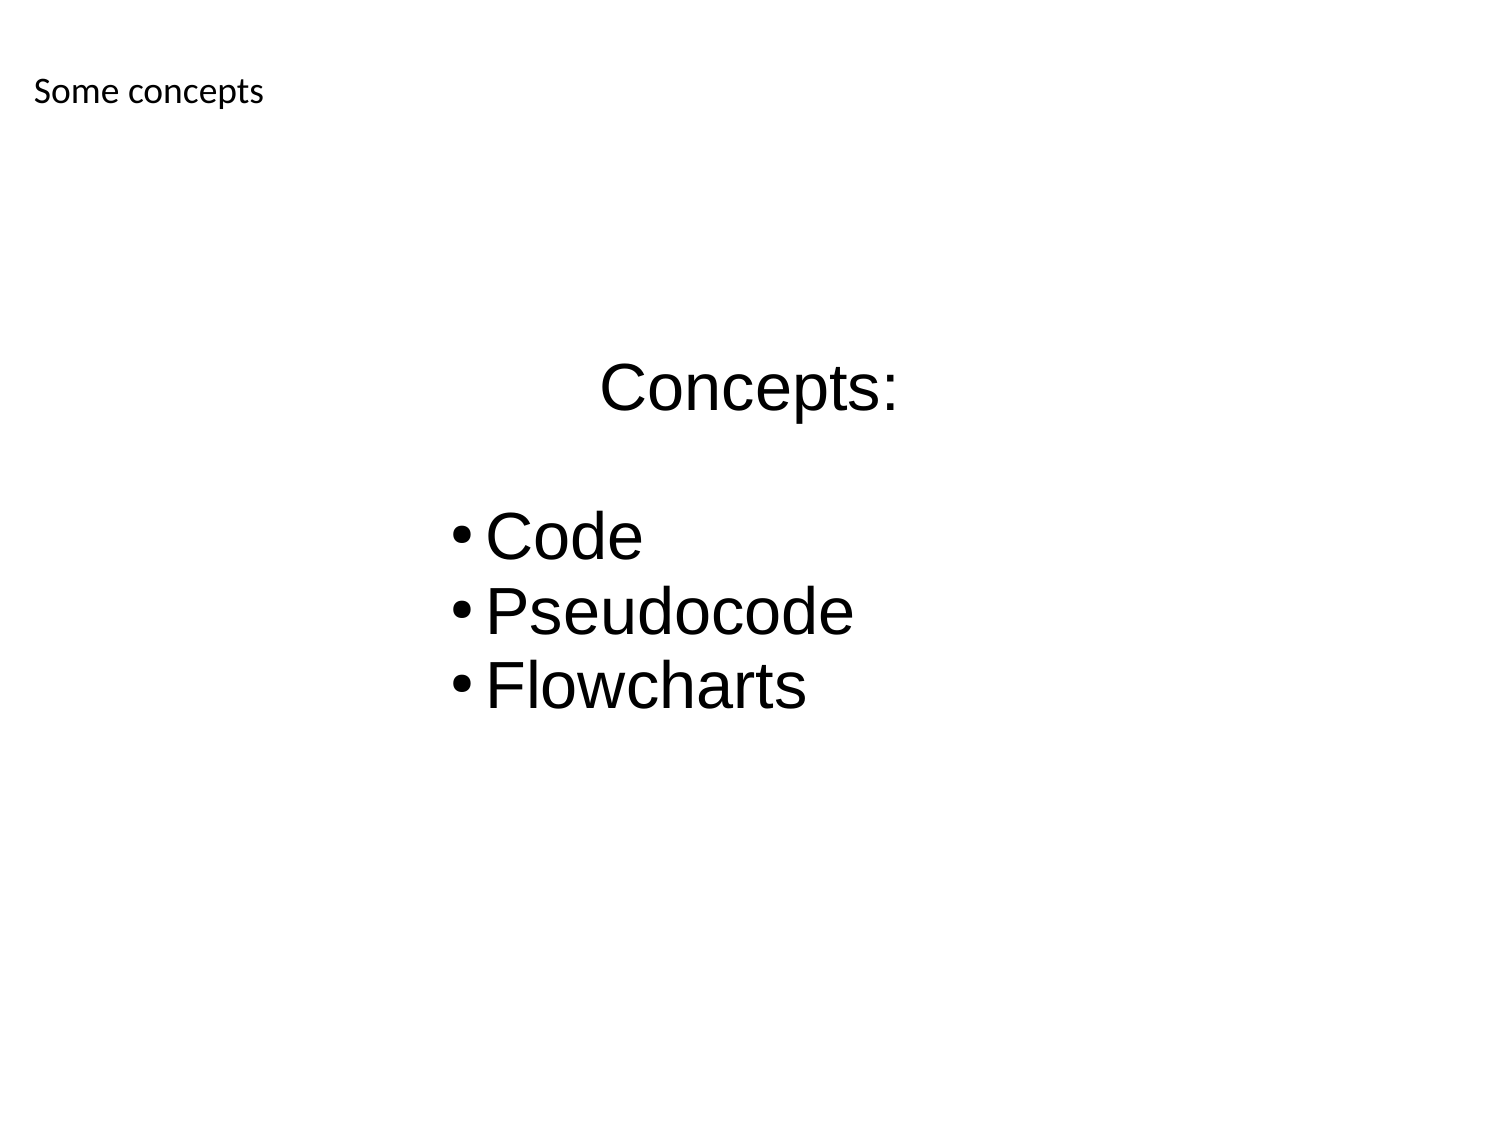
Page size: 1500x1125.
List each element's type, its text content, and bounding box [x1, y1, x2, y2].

title Some concepts [0, 0, 1350, 188]
subtitle Concepts: Code Pseudocode Flowcharts [450, 247, 1051, 901]
